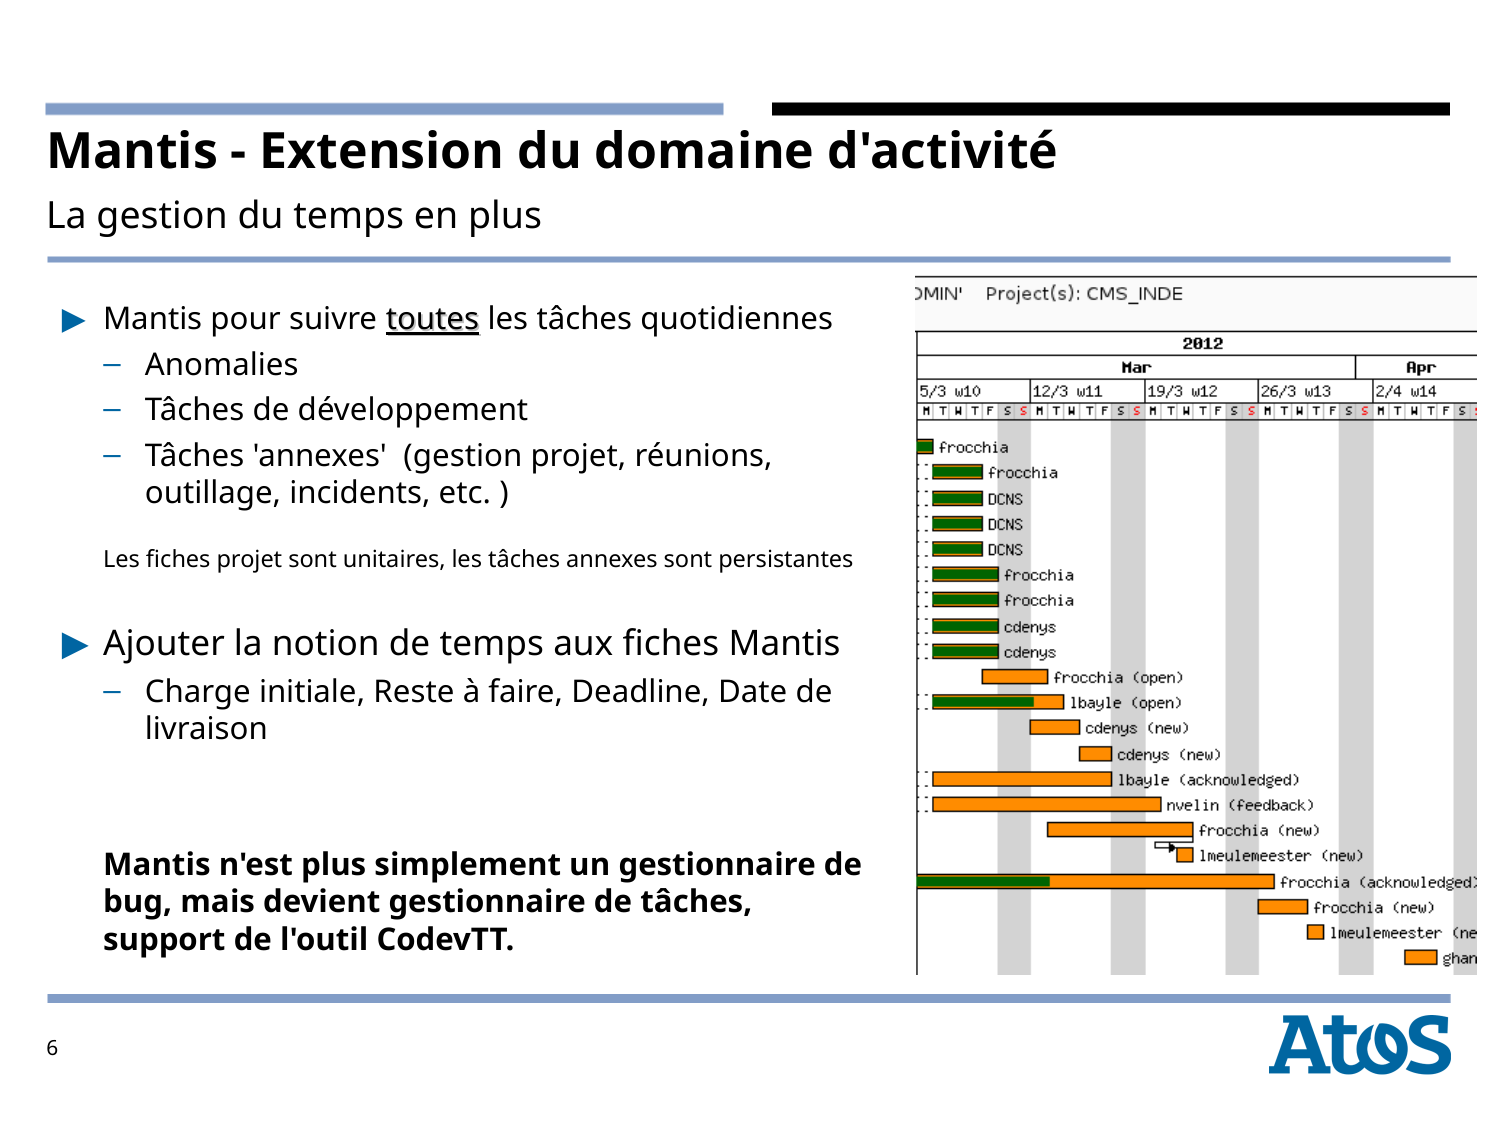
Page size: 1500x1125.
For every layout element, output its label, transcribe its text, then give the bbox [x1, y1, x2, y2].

list Mantis pour suivre toutes les tâches quotidiennes Anomalies Tâches de développement Tâches 'annexes' (gestion projet, réunions, outillage, incidents, etc. ) Les fiches projet sont unitaires, les tâches annexes sont persistantes Ajouter la notion de temps aux fiches Mantis Charge initiale, Reste à faire, Deadline, Date de livraison Mantis n'est plus simplement un gestionnaire de bug, mais devient gestionnaire de tâches, support de l'outil CodevTT. [47, 295, 886, 975]
text_box La gestion du temps en plus [31, 183, 1456, 243]
picture [0, 0, 1500, 1125]
title Mantis - Extension du domaine d'activité [31, 110, 1456, 183]
